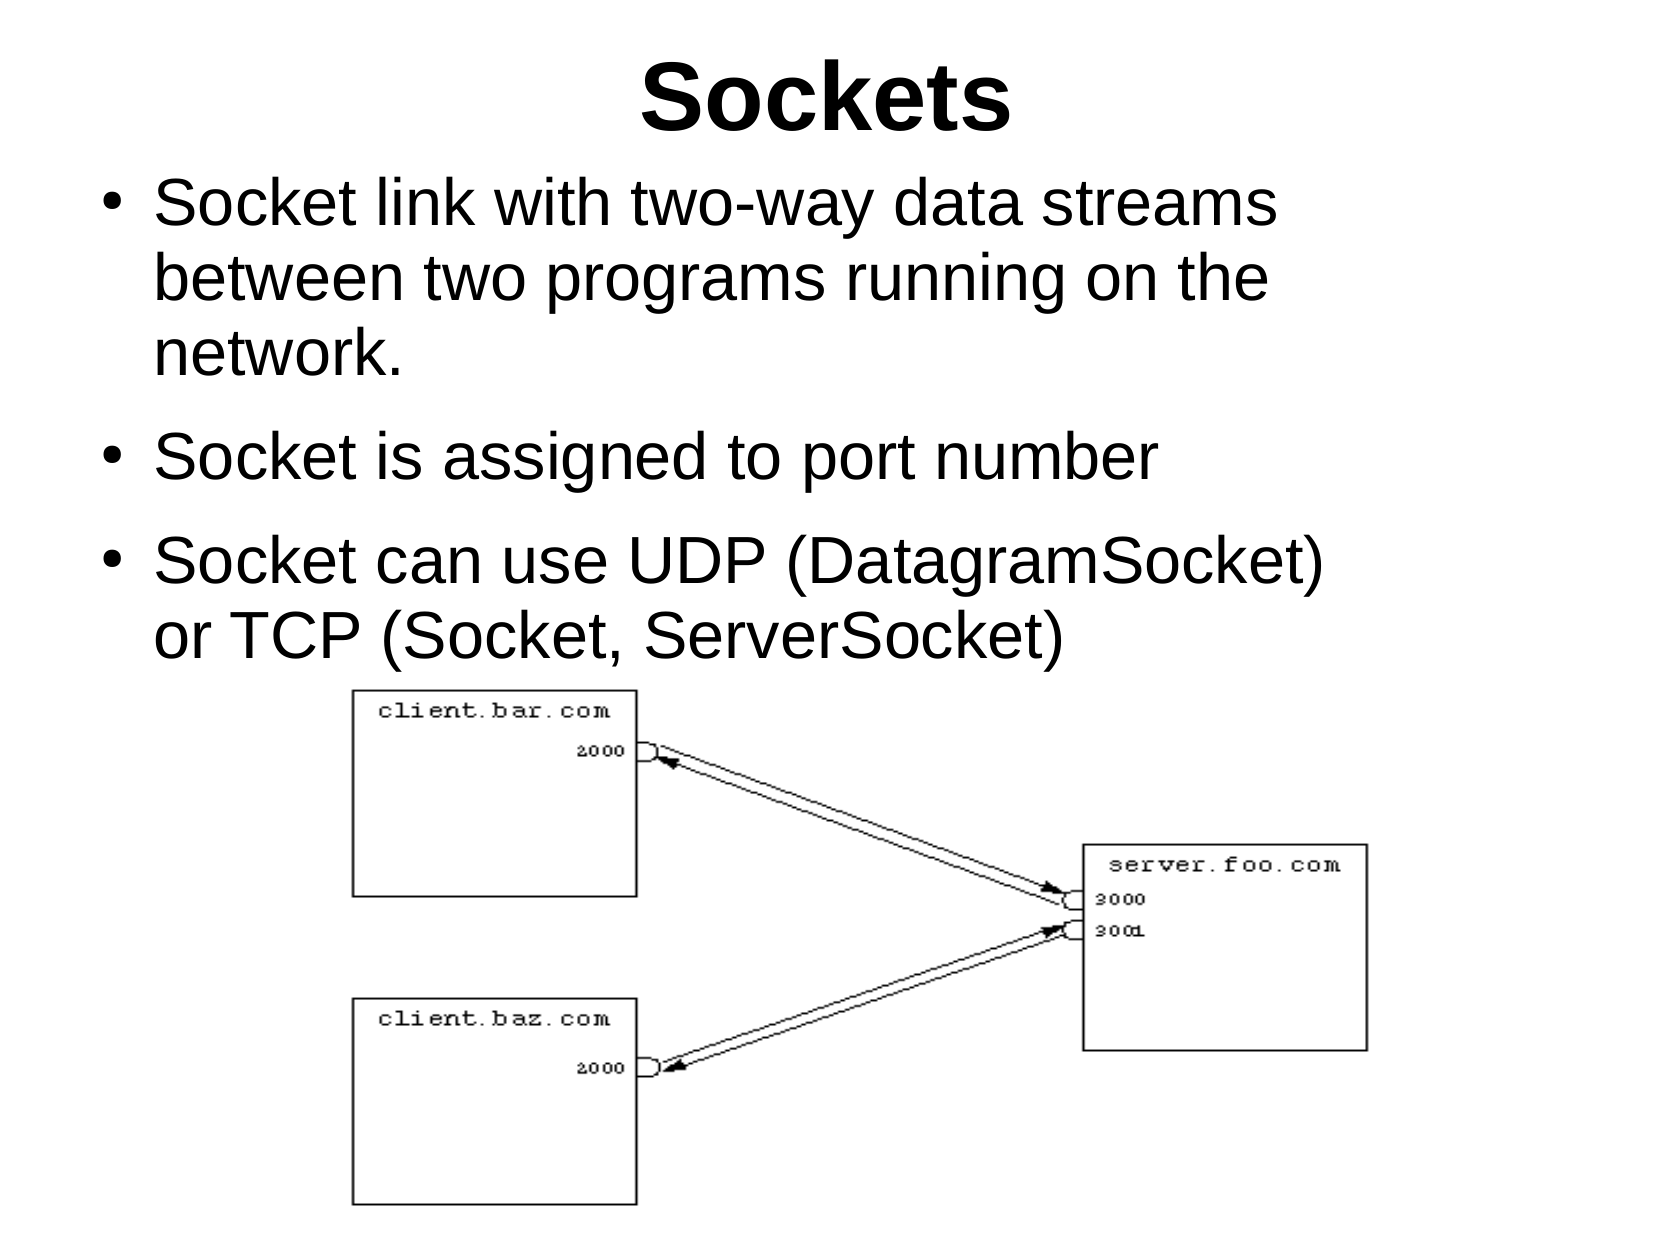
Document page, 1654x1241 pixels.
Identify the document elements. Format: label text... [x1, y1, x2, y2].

title Sockets [82, 41, 1571, 152]
list Socket link with two-way data streams between two programs running on the network. Socket is assigned to port number Socket can use UDP (DatagramSocket) or TCP (Socket, ServerSocket) [82, 165, 1538, 1186]
picture [318, 1186, 1394, 1217]
